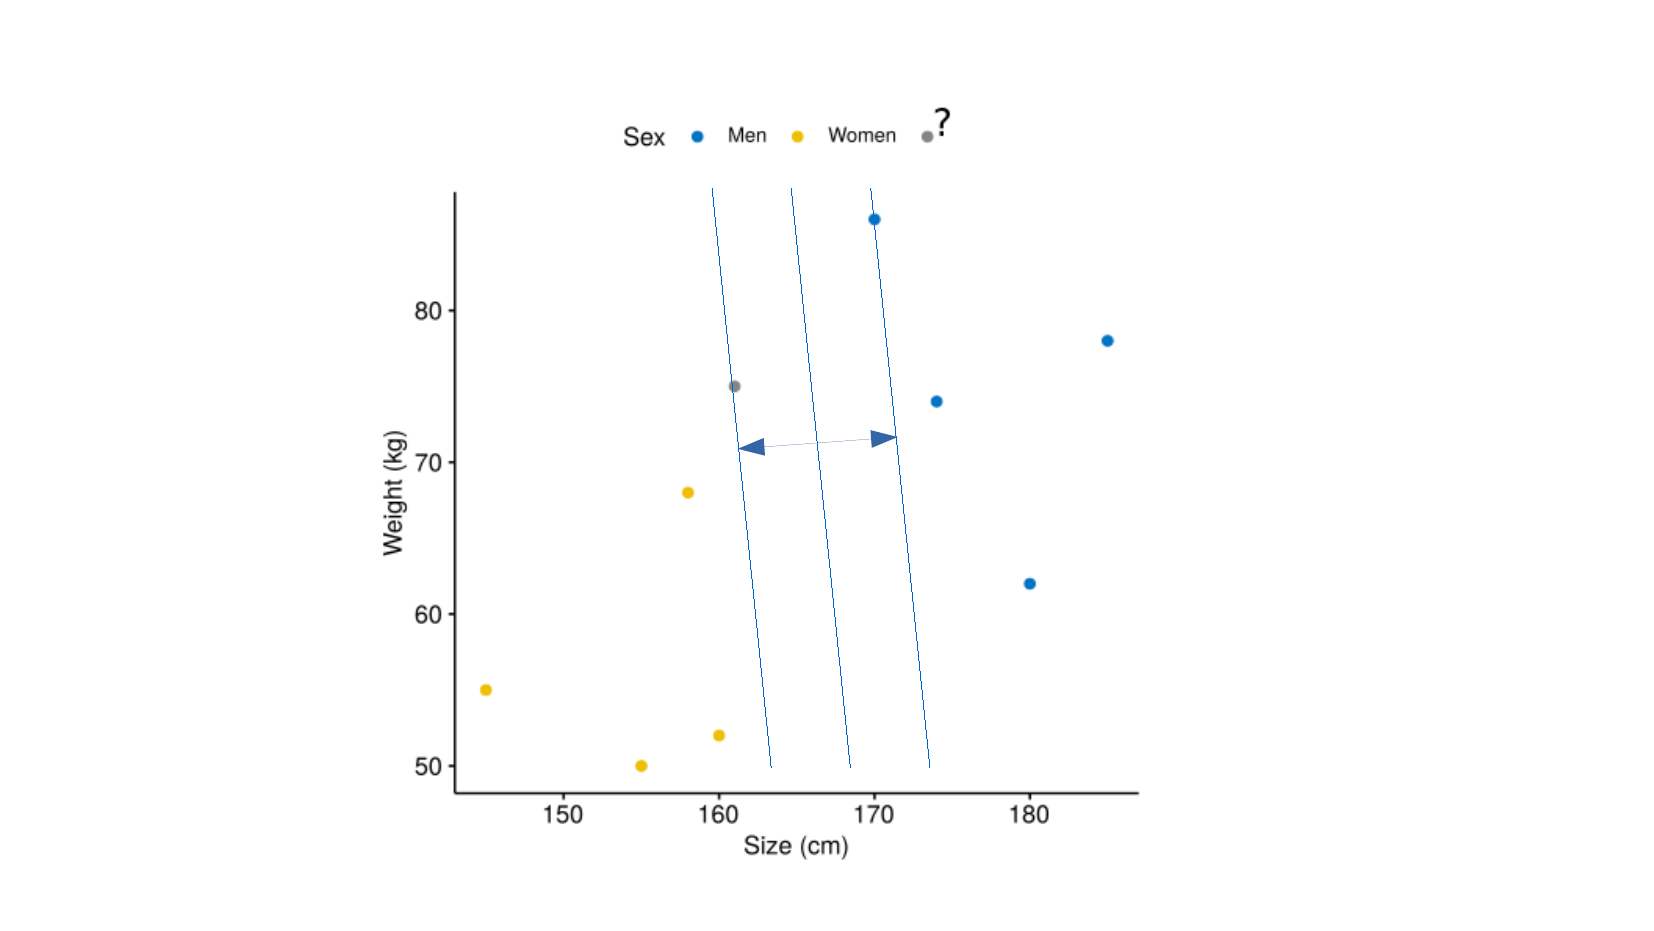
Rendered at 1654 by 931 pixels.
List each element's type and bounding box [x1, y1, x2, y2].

picture [371, 94, 1152, 875]
